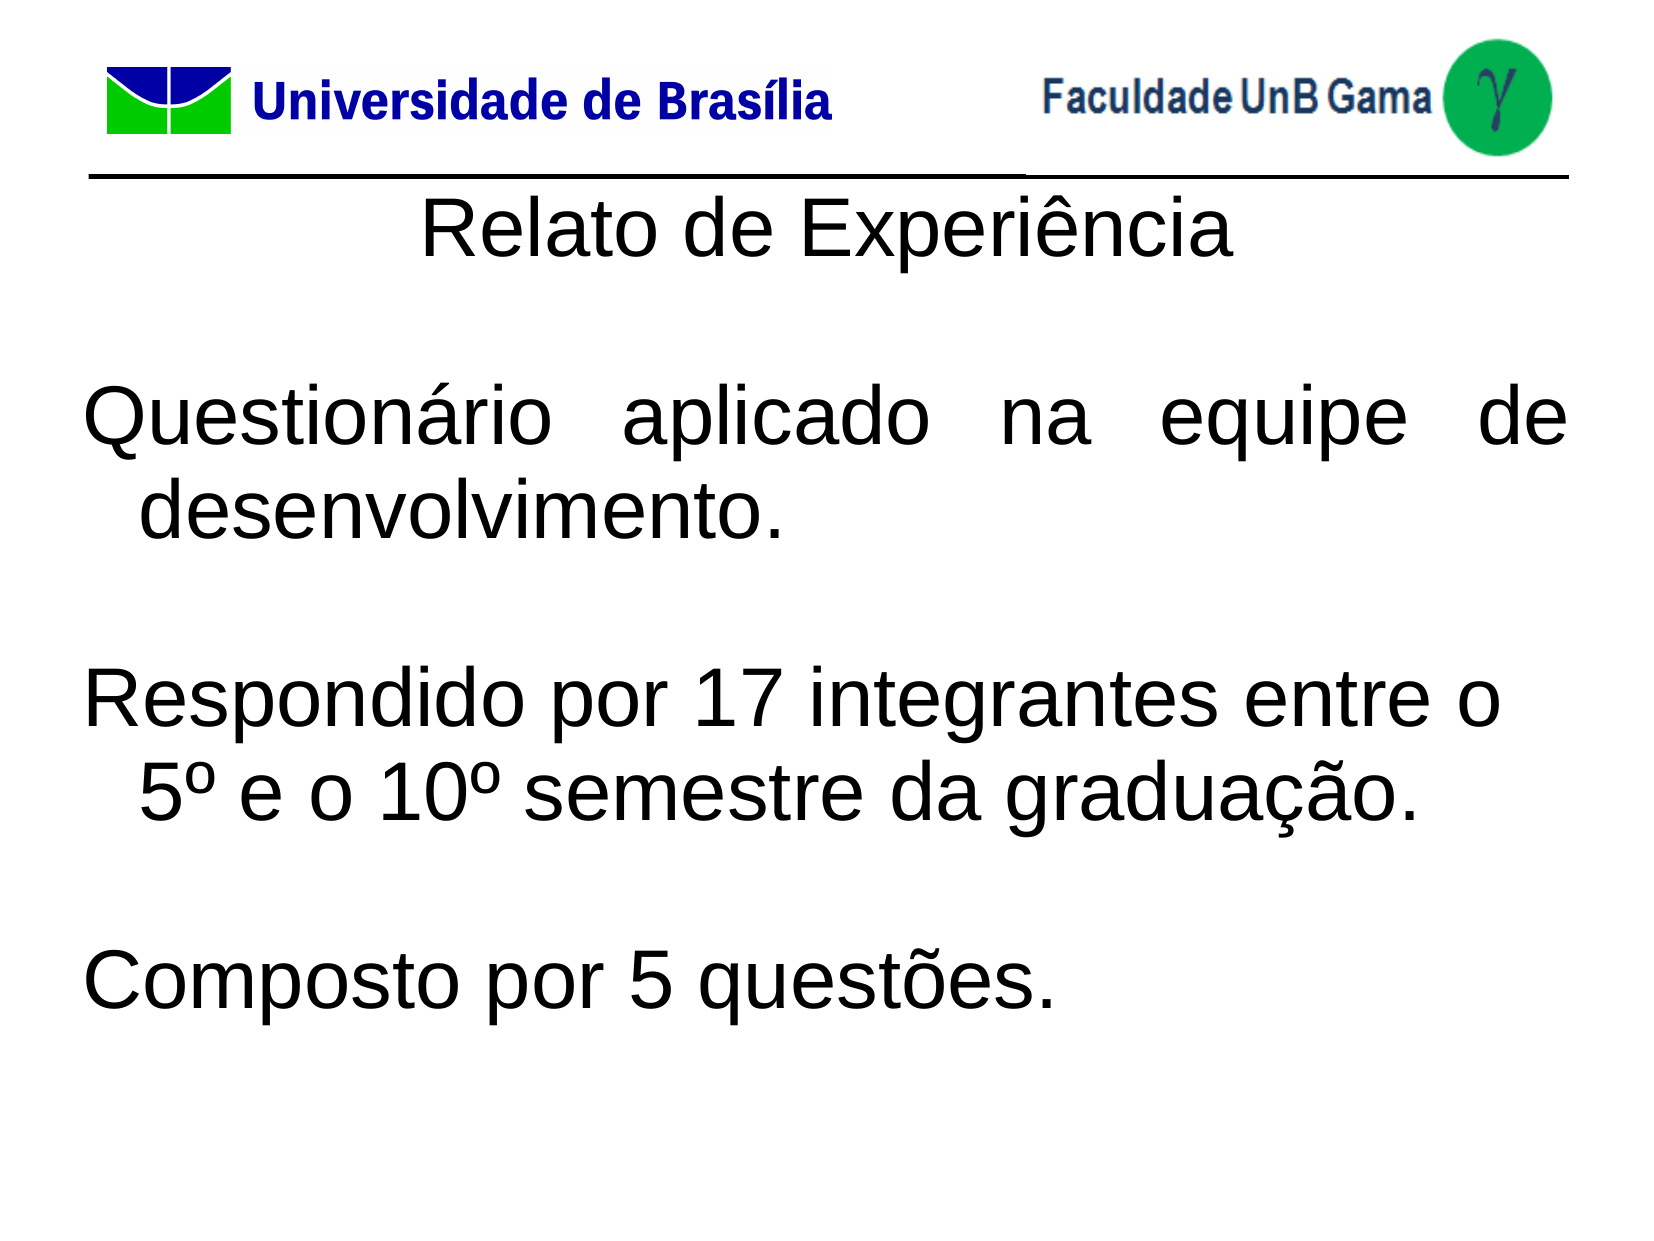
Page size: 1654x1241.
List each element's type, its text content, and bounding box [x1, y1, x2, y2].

subtitle Relato de Experiência Questionário aplicado na equipe de desenvolvimento. Respondido por 17 integrantes entre o 5º e o 10º semestre da graduação. Composto por 5 questões. [82, 178, 1571, 1121]
picture [88, 26, 1571, 225]
